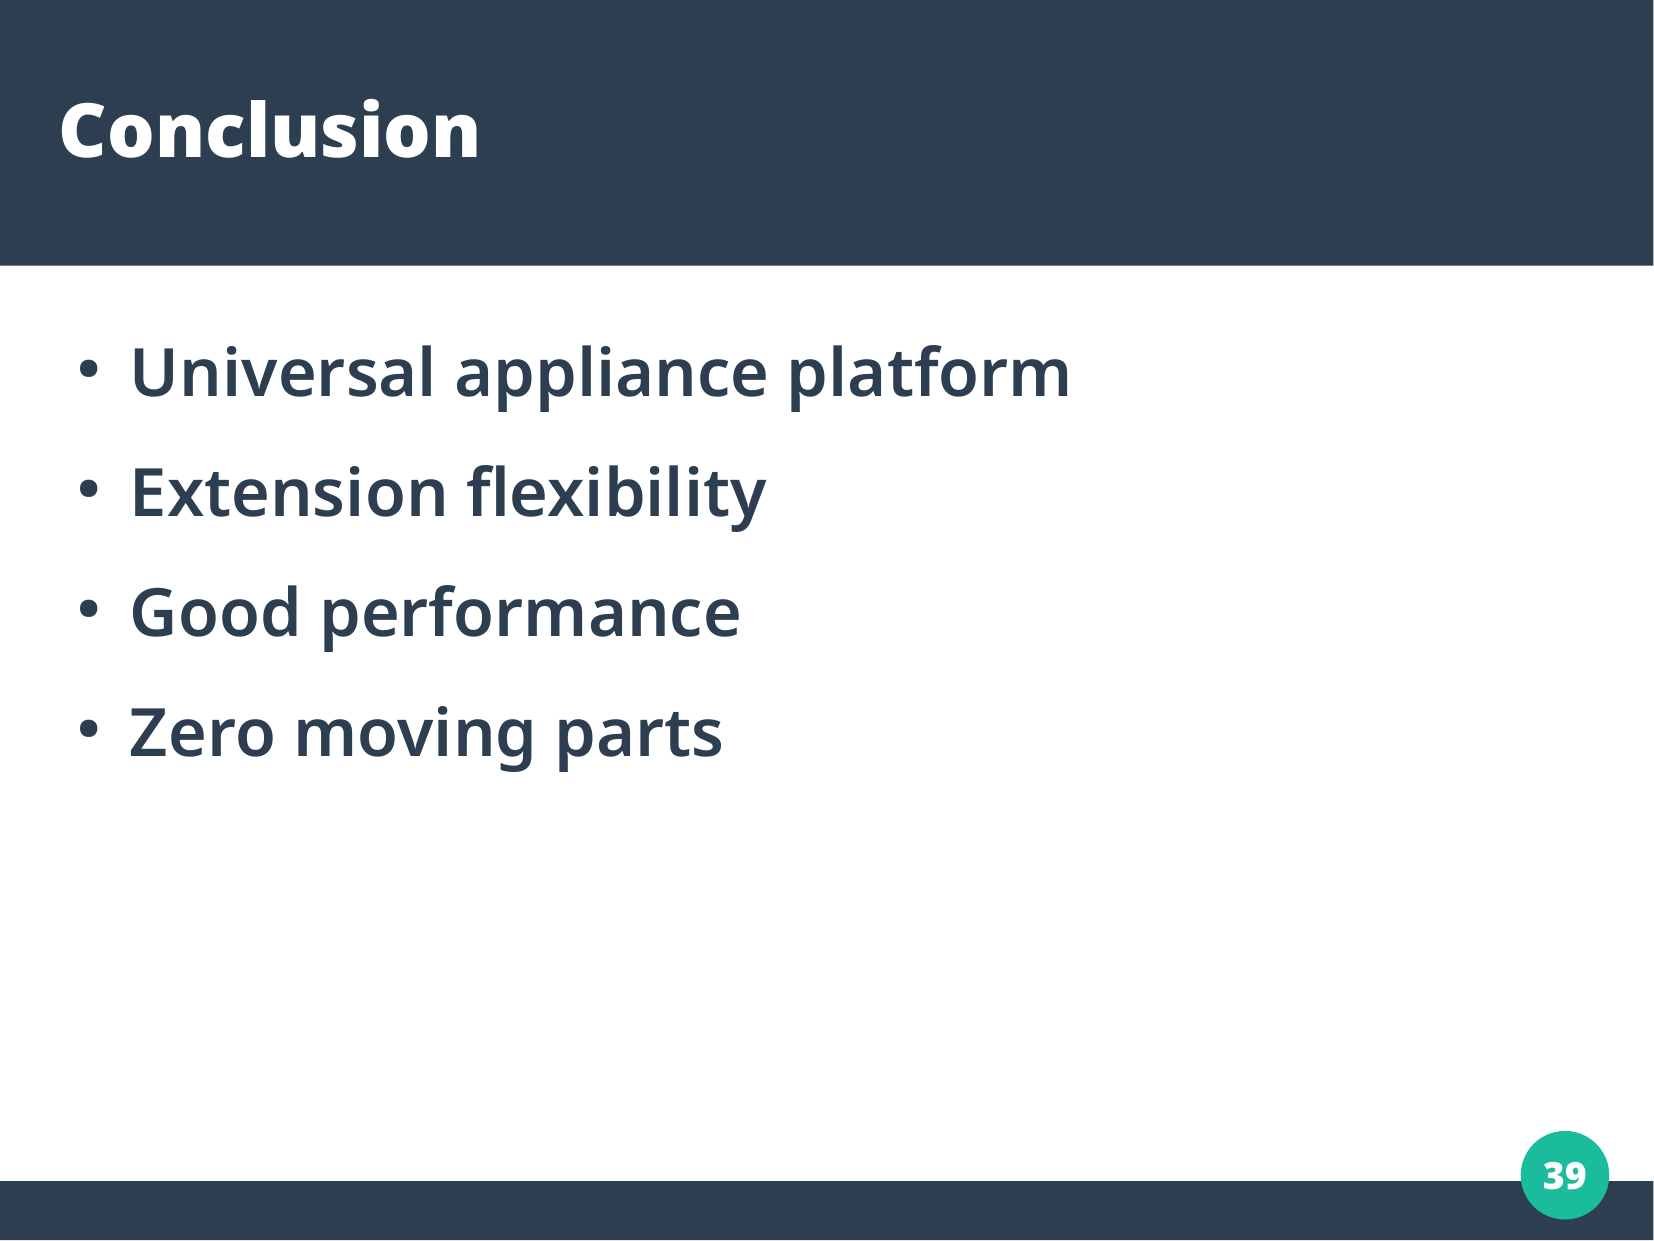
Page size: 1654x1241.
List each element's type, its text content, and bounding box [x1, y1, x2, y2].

title Conclusion [59, 49, 1595, 207]
list Universal appliance platform Extension flexibility Good performance Zero moving parts [59, 324, 1595, 1152]
